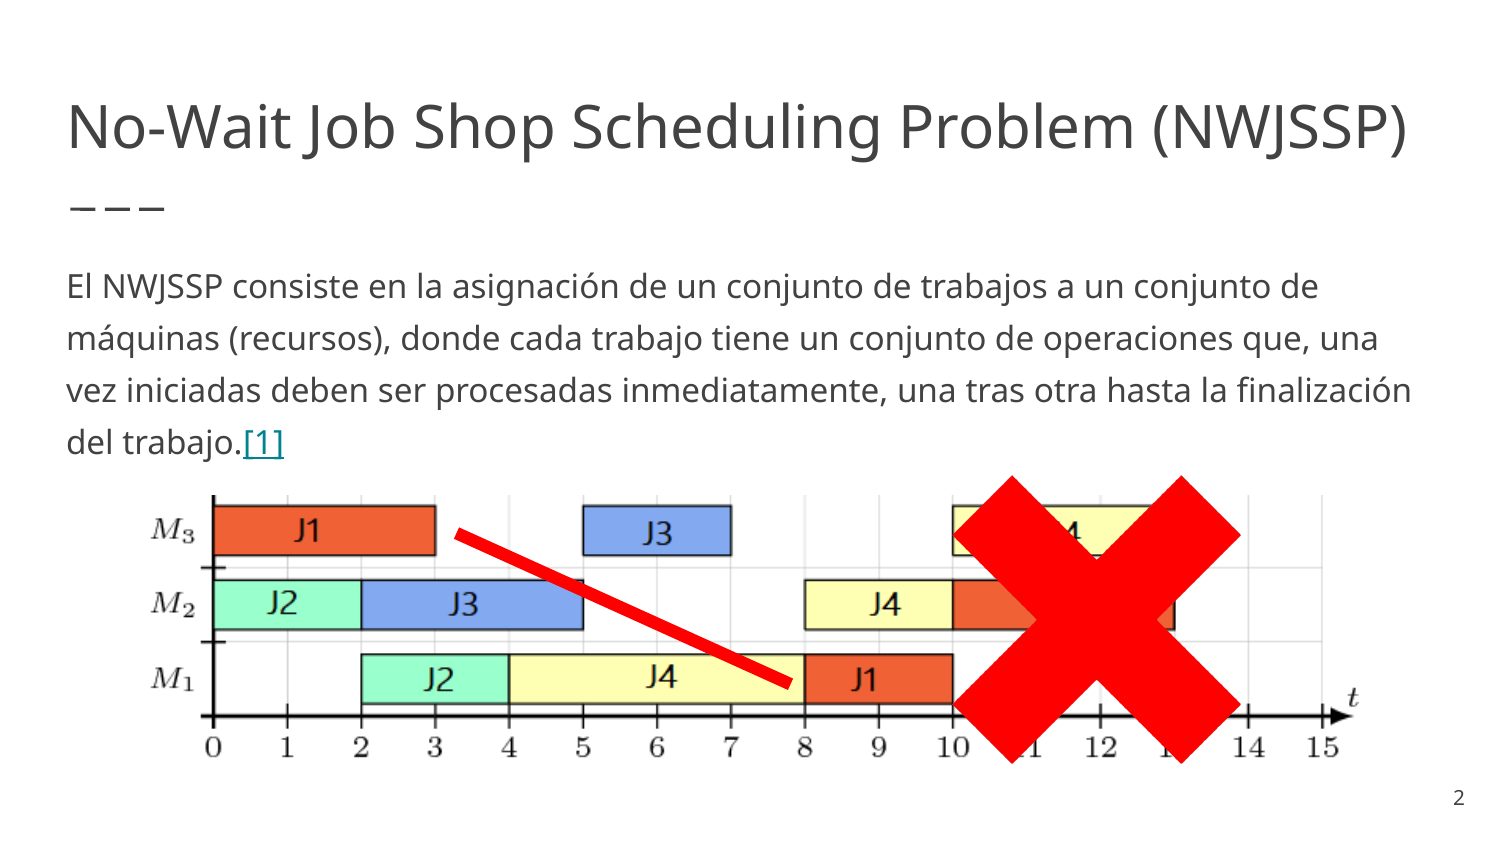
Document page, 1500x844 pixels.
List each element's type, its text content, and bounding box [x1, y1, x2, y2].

list El NWJSSP consiste en la asignación de un conjunto de trabajos a un conjunto de máquinas (recursos), donde cada trabajo tiene un conjunto de operaciones que, una vez iniciadas deben ser procesadas inmediatamente, una tras otra hasta la finalización del trabajo.[1] [51, 240, 1449, 750]
picture [101, 475, 1359, 784]
slide_number <number> [1389, 764, 1480, 830]
title No-Wait Job Shop Scheduling Problem (NWJSSP) [51, 61, 1449, 182]
